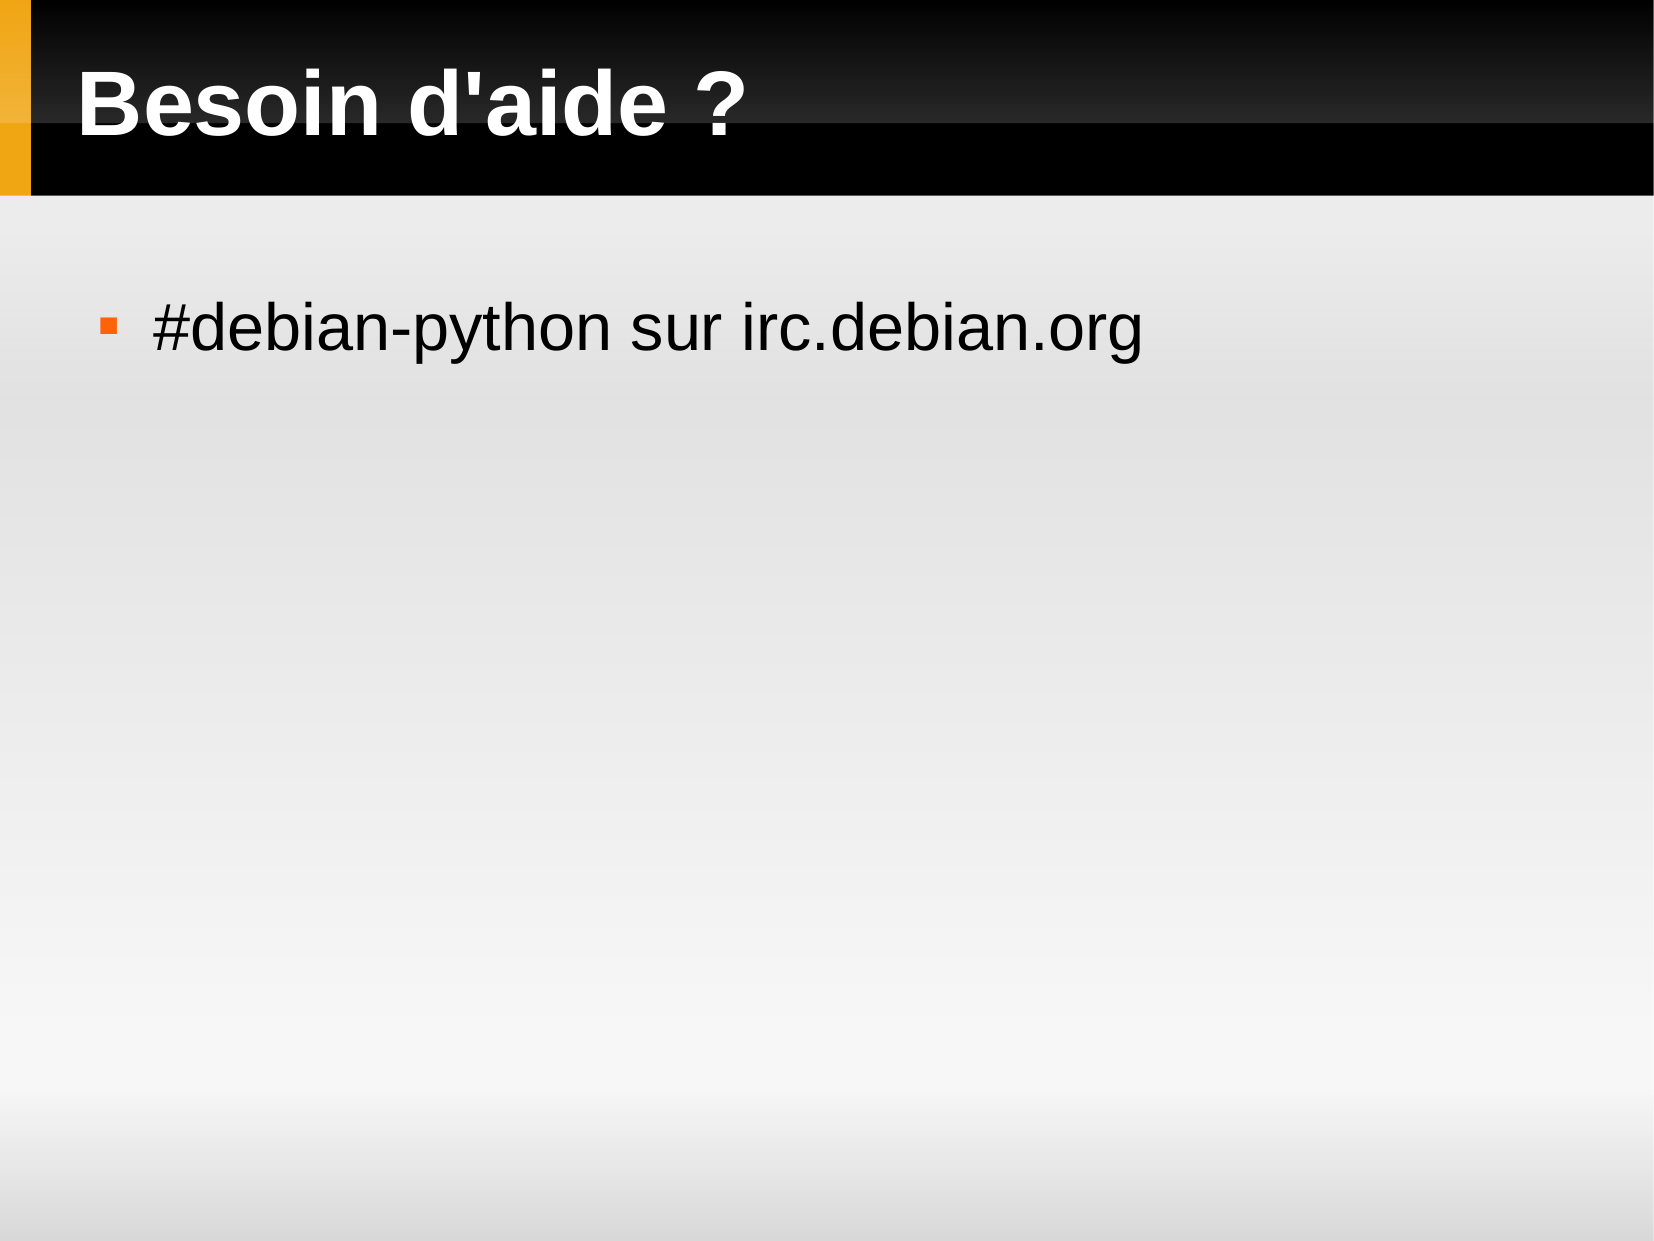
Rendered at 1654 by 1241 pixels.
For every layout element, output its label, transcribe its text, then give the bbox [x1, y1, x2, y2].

title Besoin d'aide ? [76, 0, 1565, 208]
list #debian-python sur irc.debian.org [82, 290, 1571, 1109]
picture [0, 0, 1654, 1241]
